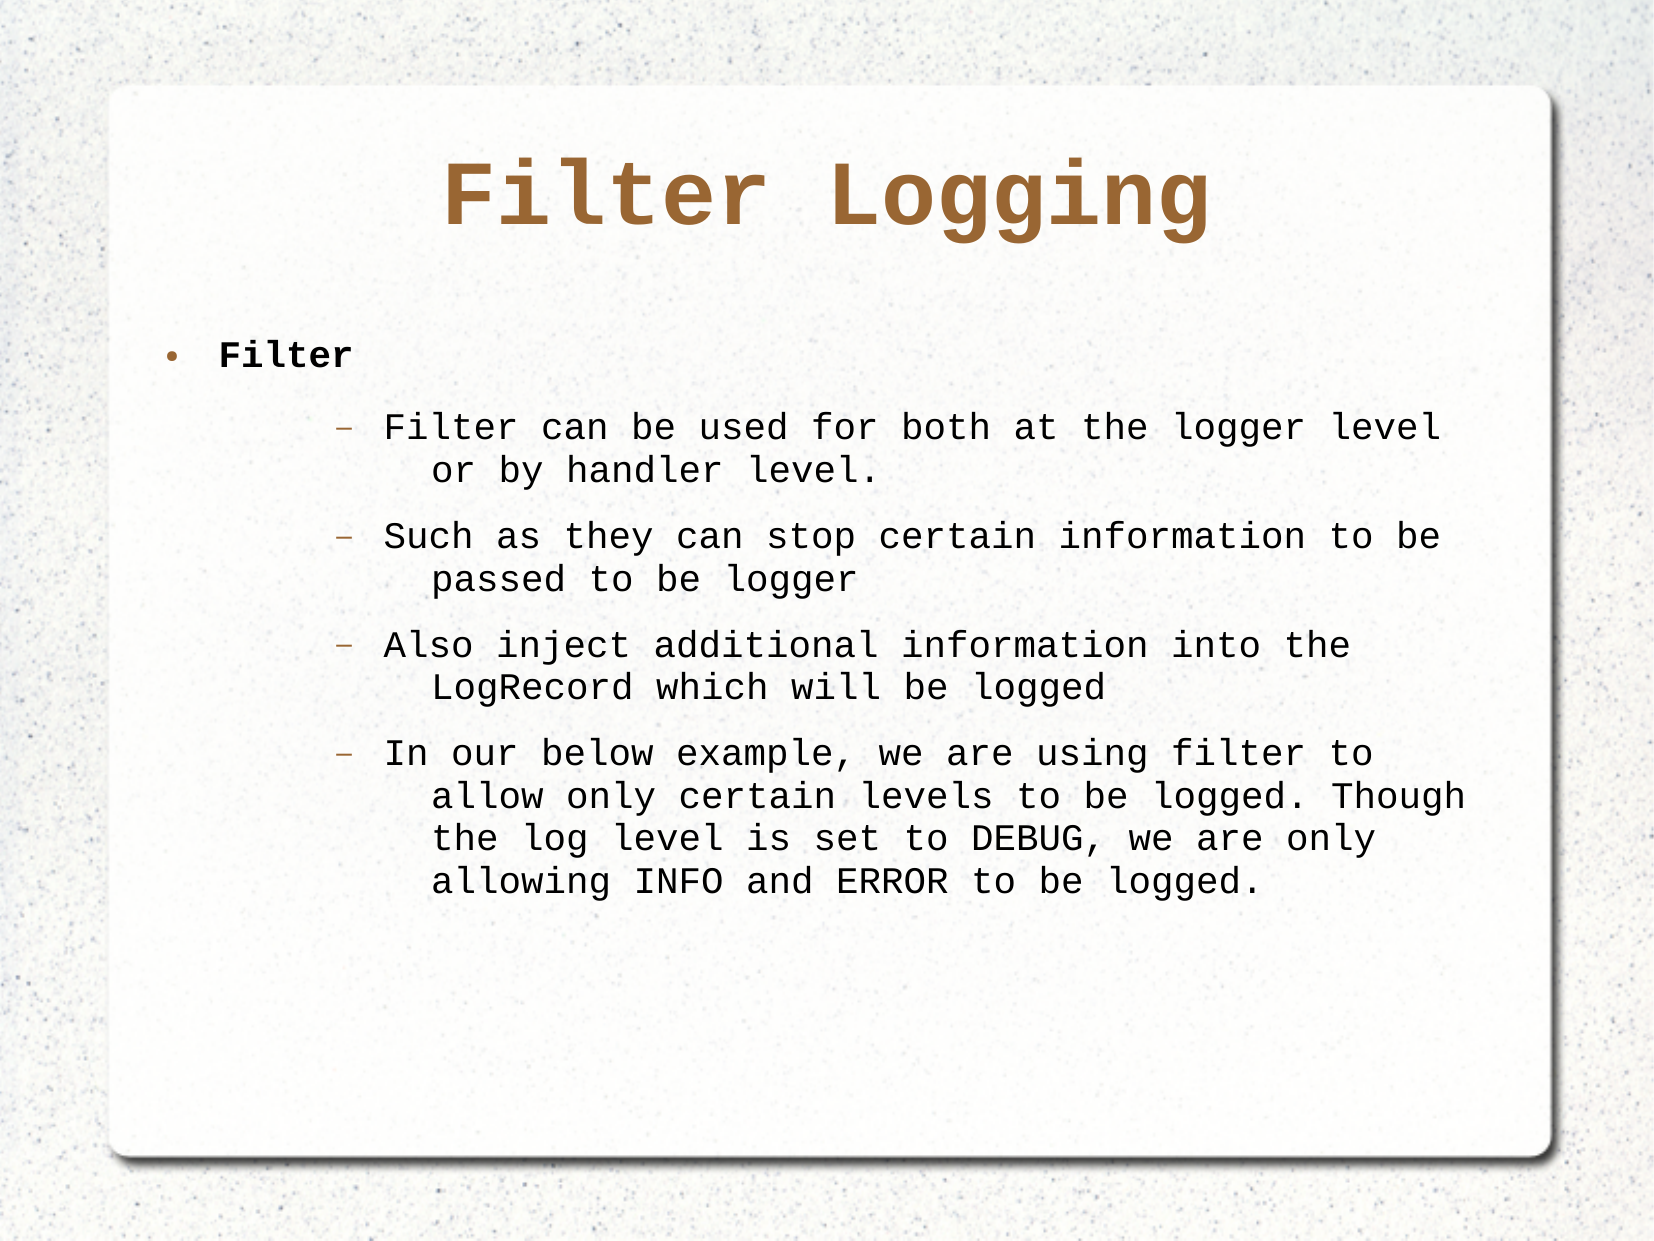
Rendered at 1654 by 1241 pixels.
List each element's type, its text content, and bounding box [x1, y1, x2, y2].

title Filter Logging [118, 96, 1536, 304]
picture [0, 0, 1654, 1241]
list Filter Filter can be used for both at the logger level or by handler level. Such as they can stop certain information to be passed to be logger Also inject additional information into the LogRecord which will be logged In our below example, we are using filter to allow only certain levels to be logged. Though the log level is set to DEBUG, we are only allowing INFO and ERROR to be logged. [147, 336, 1506, 987]
